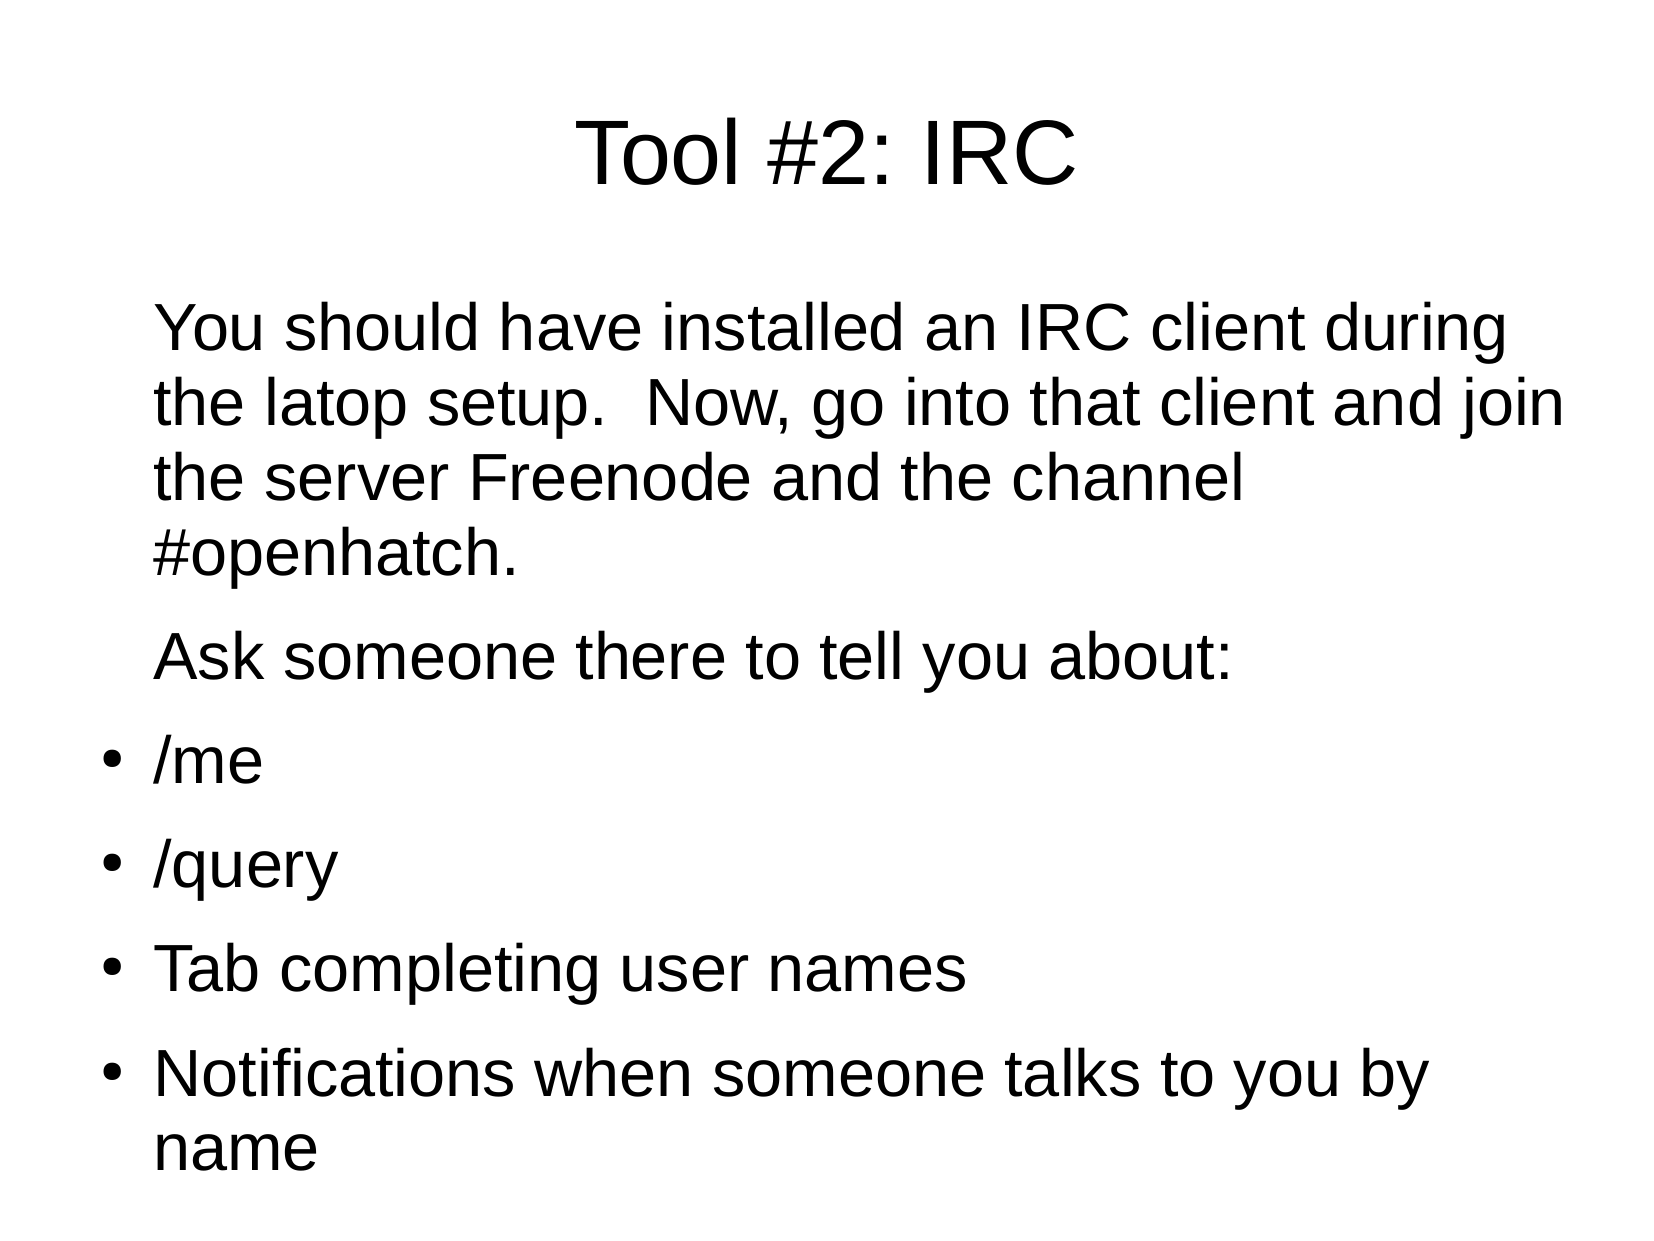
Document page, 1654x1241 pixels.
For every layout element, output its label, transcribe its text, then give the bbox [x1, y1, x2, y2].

title Tool #2: IRC [82, 49, 1571, 257]
list You should have installed an IRC client during the latop setup. Now, go into that client and join the server Freenode and the channel #openhatch. Ask someone there to tell you about: /me /query Tab completing user names Notifications when someone talks to you by name [82, 290, 1571, 1186]
